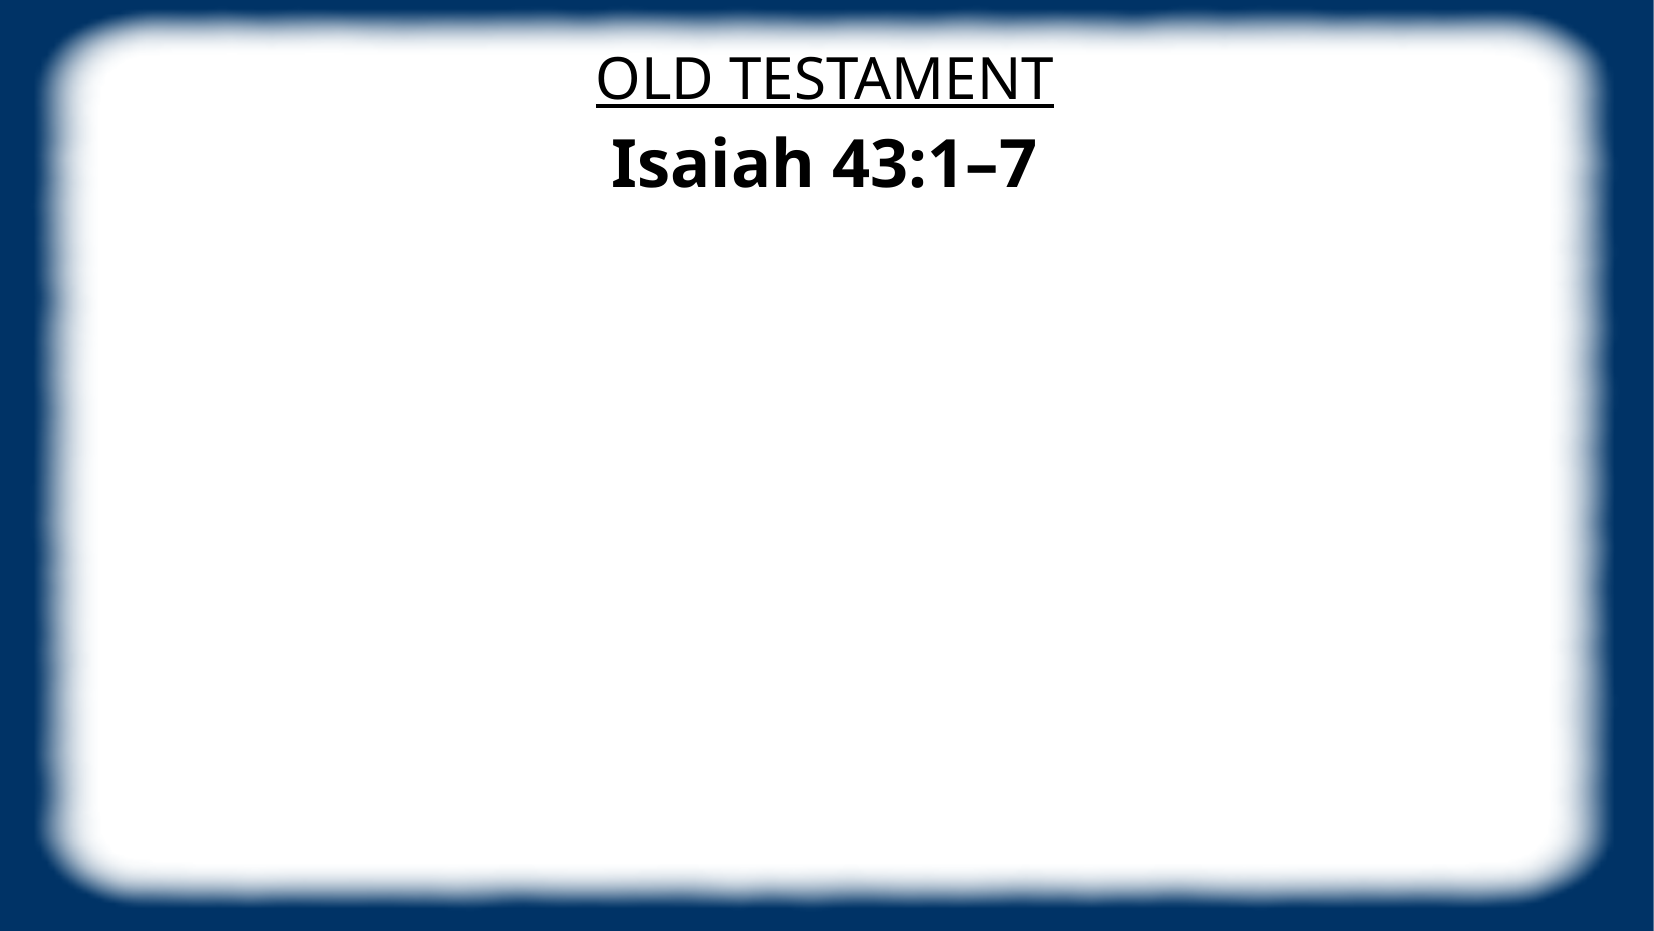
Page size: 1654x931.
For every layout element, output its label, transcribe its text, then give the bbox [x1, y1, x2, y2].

picture [0, 0, 1654, 931]
text_box OLD TESTAMENT Isaiah 43:1–7 [75, 30, 1576, 211]
